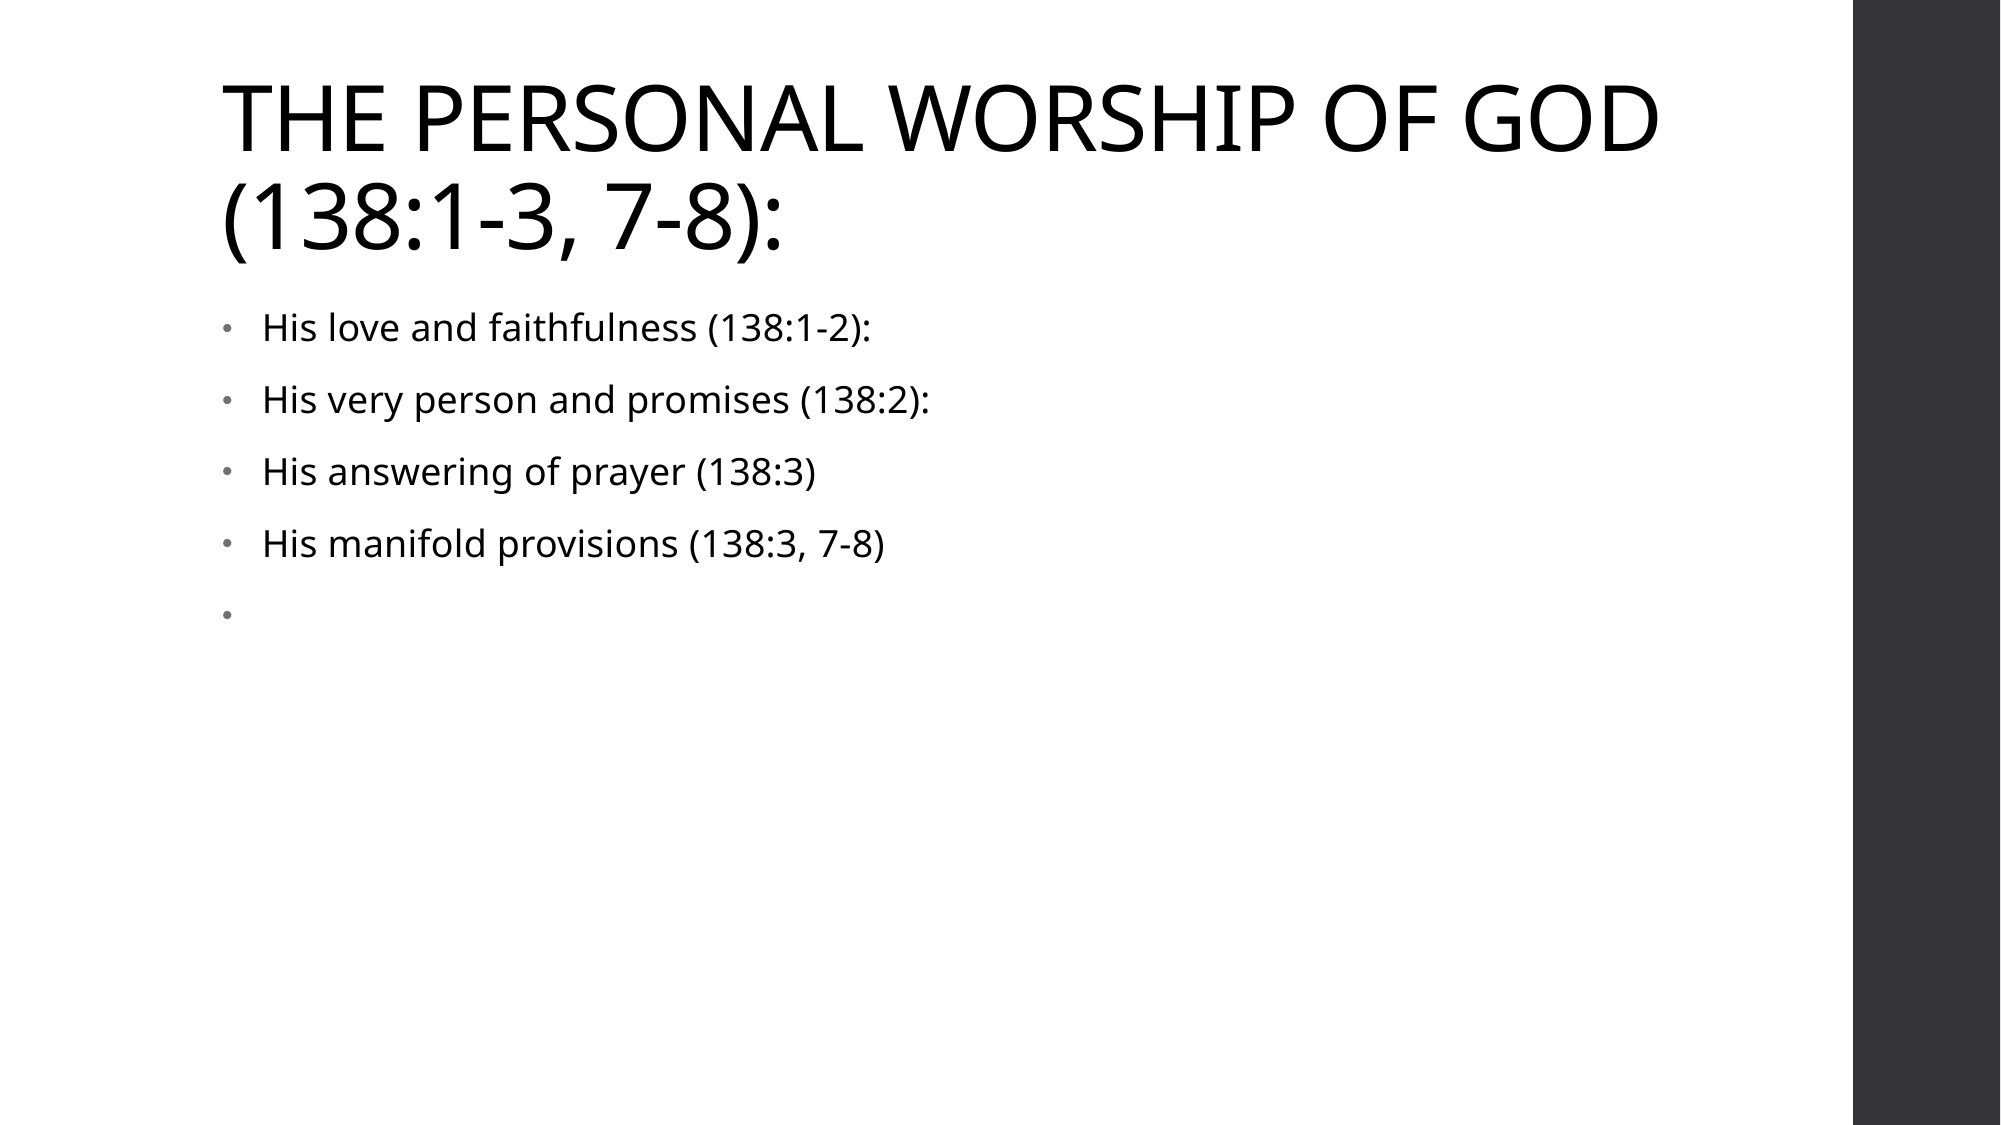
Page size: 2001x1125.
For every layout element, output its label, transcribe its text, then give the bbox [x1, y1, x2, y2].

title THE PERSONAL WORSHIP OF GOD (138:1-3, 7-8): [206, 60, 1797, 278]
list His love and faithfulness (138:1-2): His very person and promises (138:2): His answering of prayer (138:3) His manifold provisions (138:3, 7-8) [206, 299, 1617, 1014]
